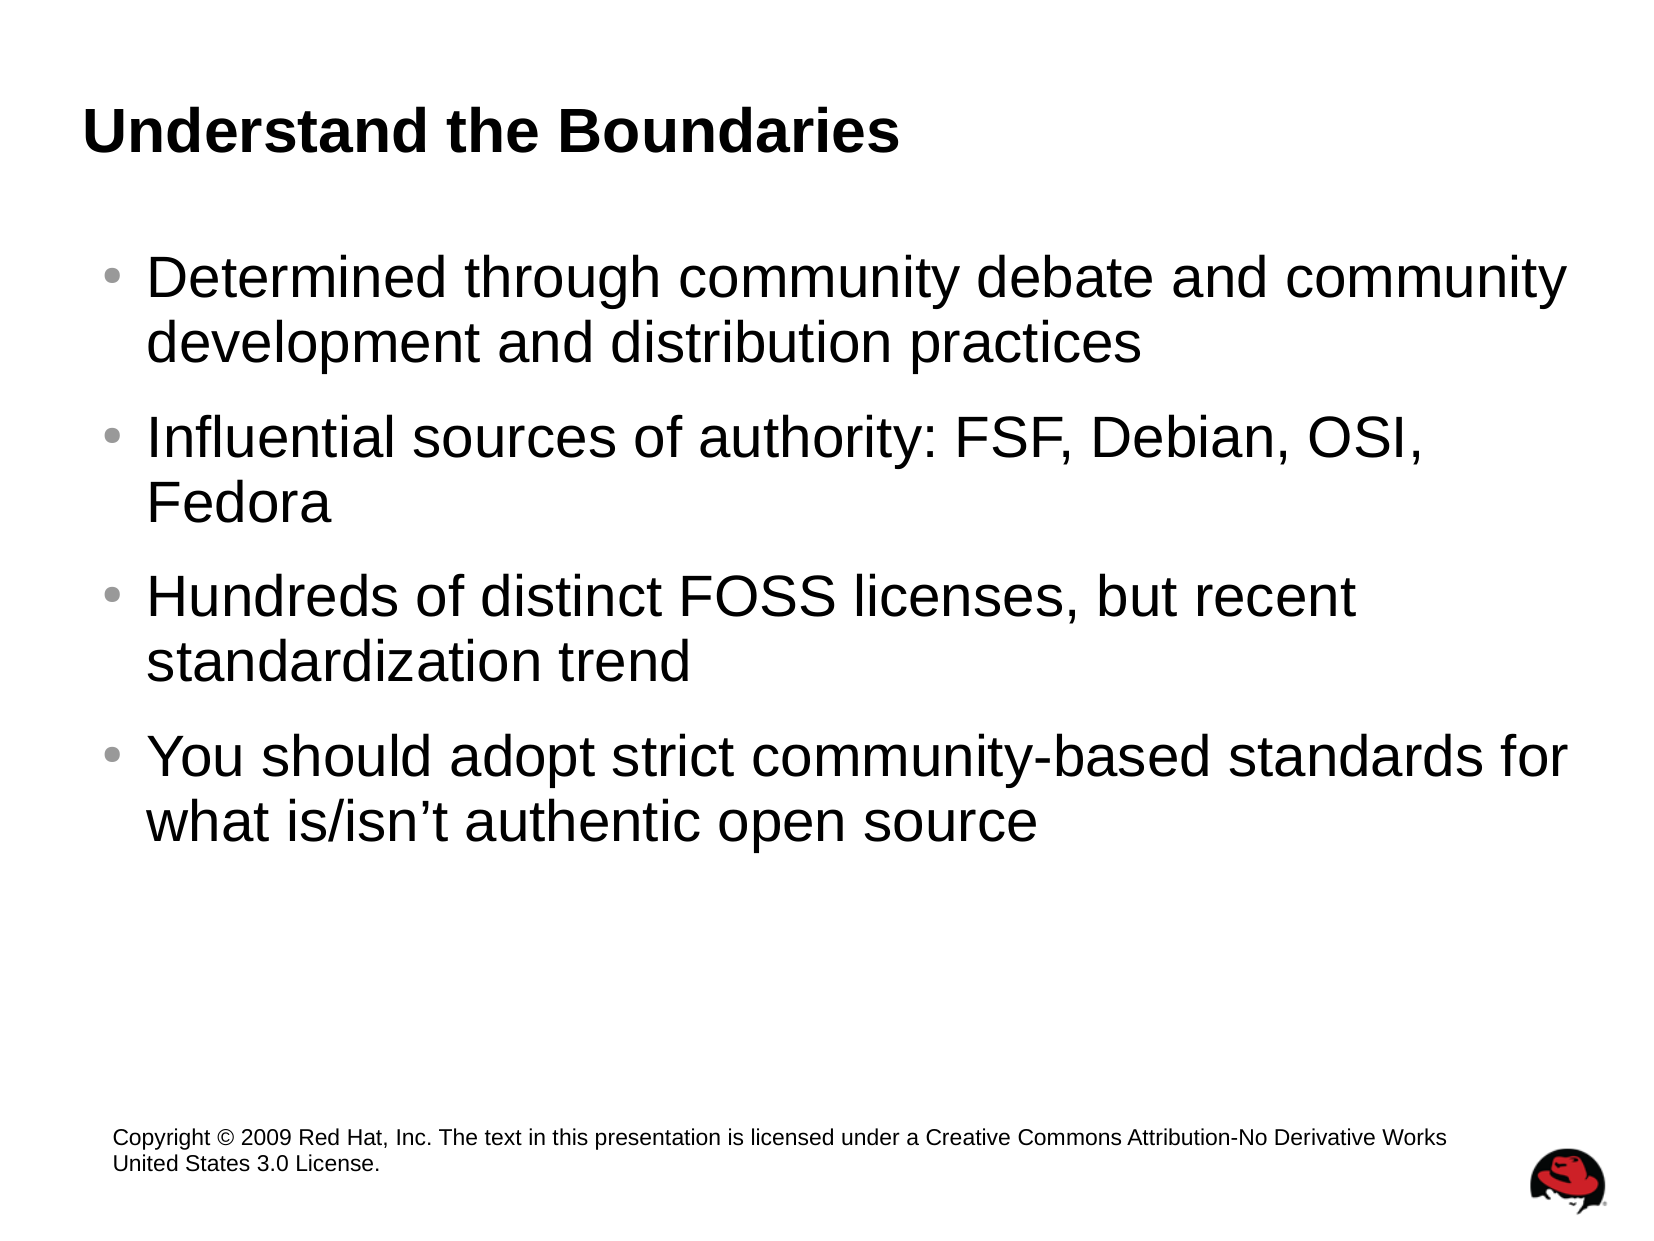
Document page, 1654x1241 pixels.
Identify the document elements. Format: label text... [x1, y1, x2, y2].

list Determined through community debate and community development and distribution practices Influential sources of authority: FSF, Debian, OSI, Fedora Hundreds of distinct FOSS licenses, but recent standardization trend You should adopt strict community-based standards for what is/isn’t authentic open source [86, 244, 1576, 1024]
title Understand the Boundaries [82, 45, 1571, 218]
picture [1529, 1146, 1613, 1224]
